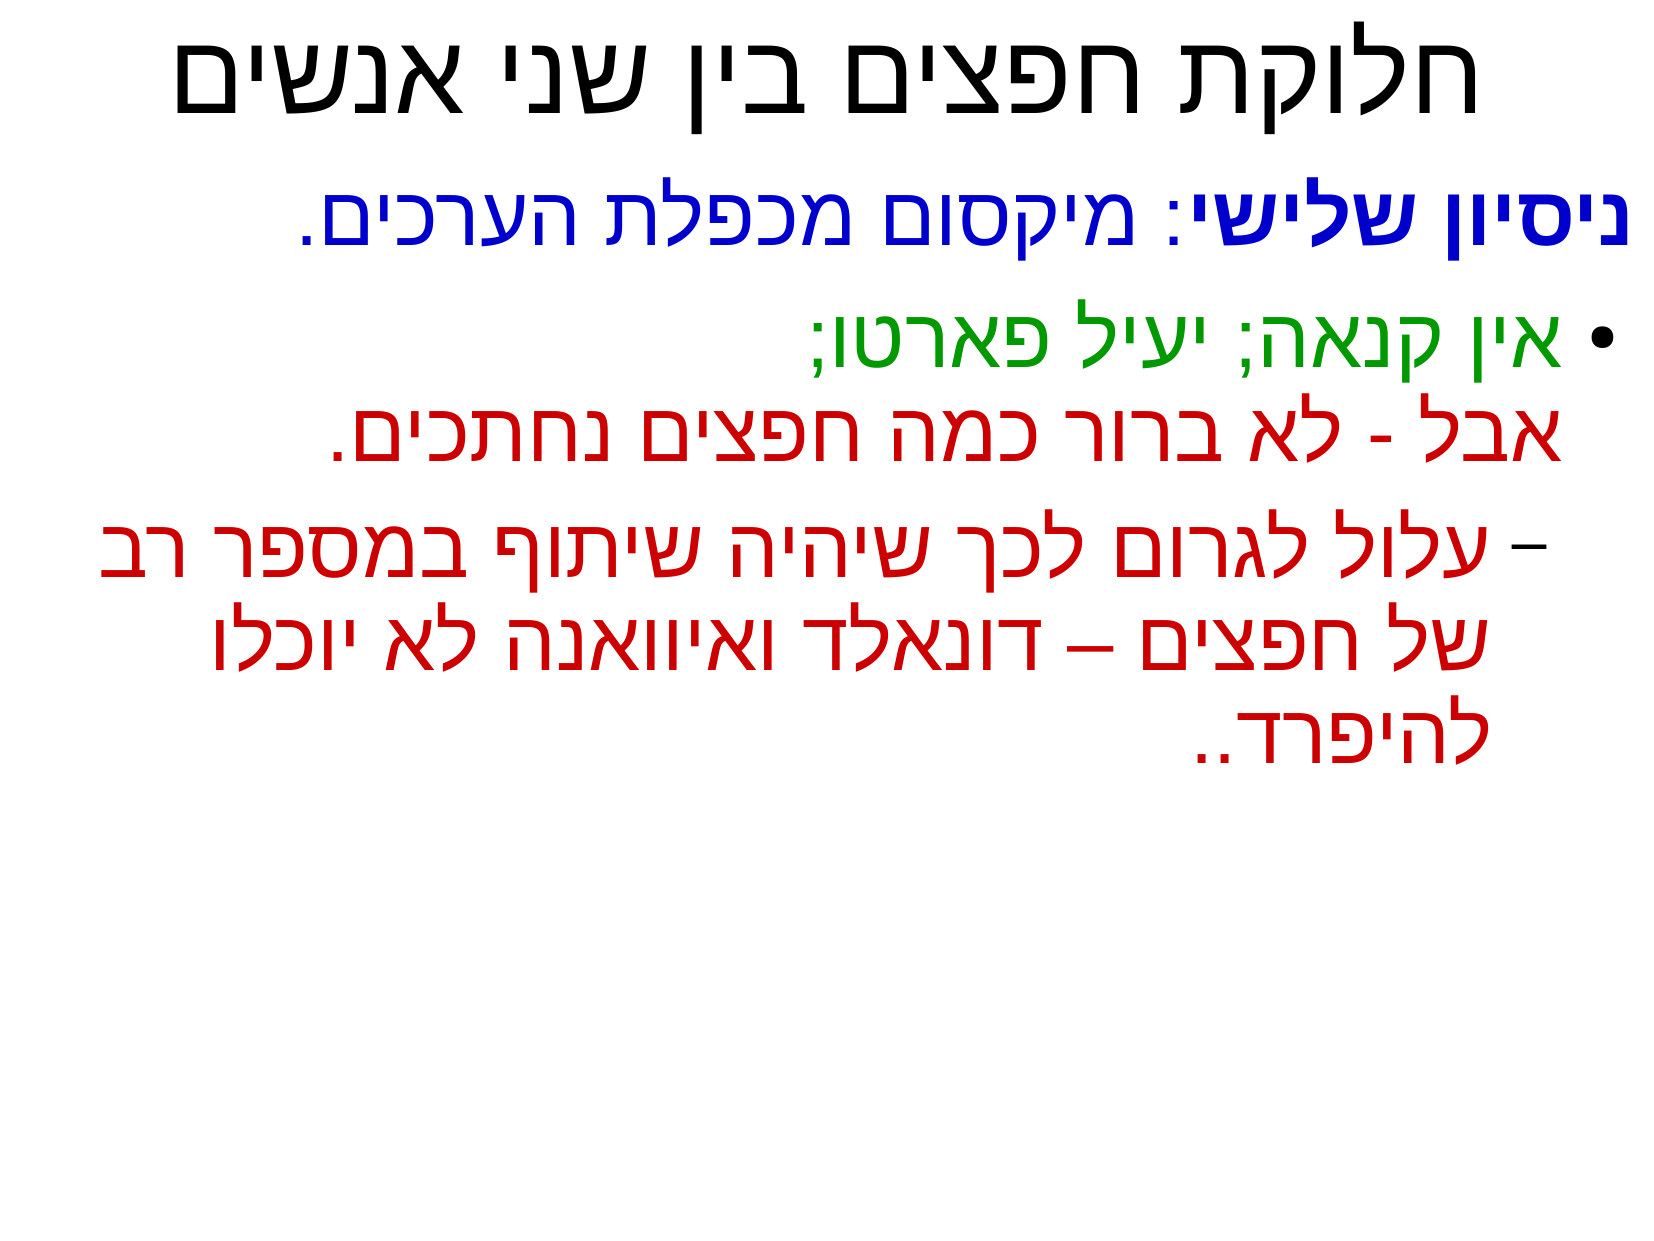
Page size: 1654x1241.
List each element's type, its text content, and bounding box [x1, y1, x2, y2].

title חלוקת חפצים בין שני אנשים [0, 0, 1654, 151]
list ניסיון שלישי: מיקסום מכפלת הערכים. אין קנאה; יעיל פארטו; אבל - לא ברור כמה חפצים נחתכים. עלול לגרום לכך שיהיה שיתוף במספר רב של חפצים – דונאלד ואיוואנה לא יוכלו להיפרד.. [15, 170, 1636, 1216]
